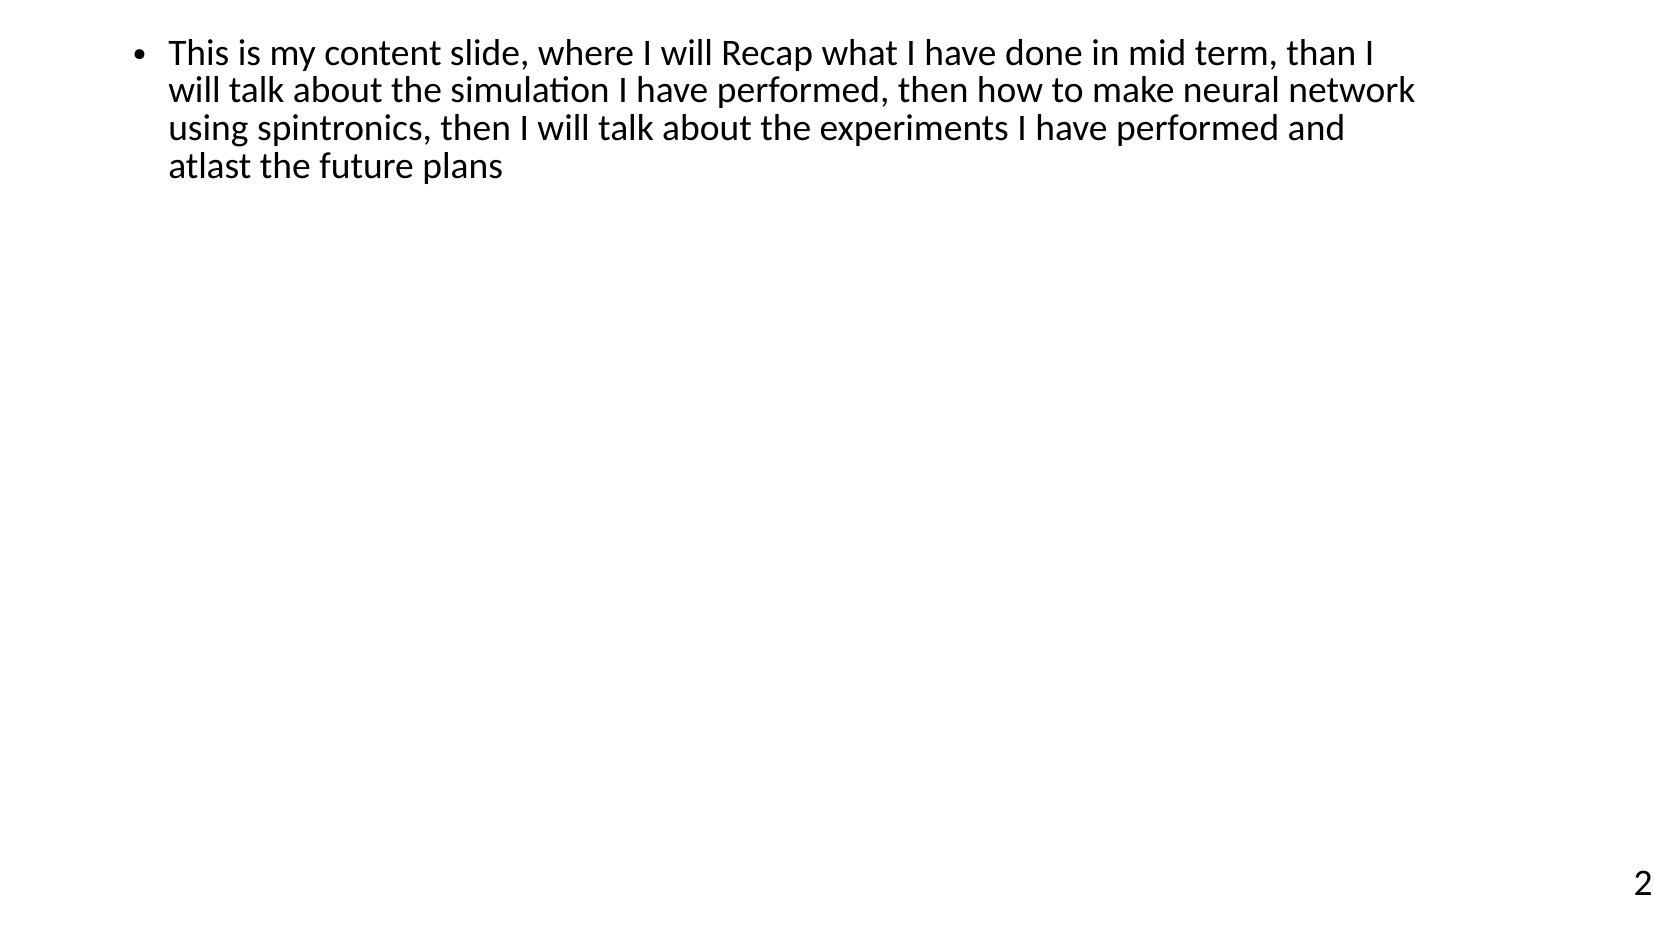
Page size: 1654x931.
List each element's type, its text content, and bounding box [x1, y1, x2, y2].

text_box <number> [1479, 860, 1654, 931]
text_box This is my content slide, where I will Recap what I have done in mid term, than I will talk about the simulation I have performed, then how to make neural network using spintronics, then I will talk about the experiments I have performed and atlast the future plans [118, 29, 1447, 196]
